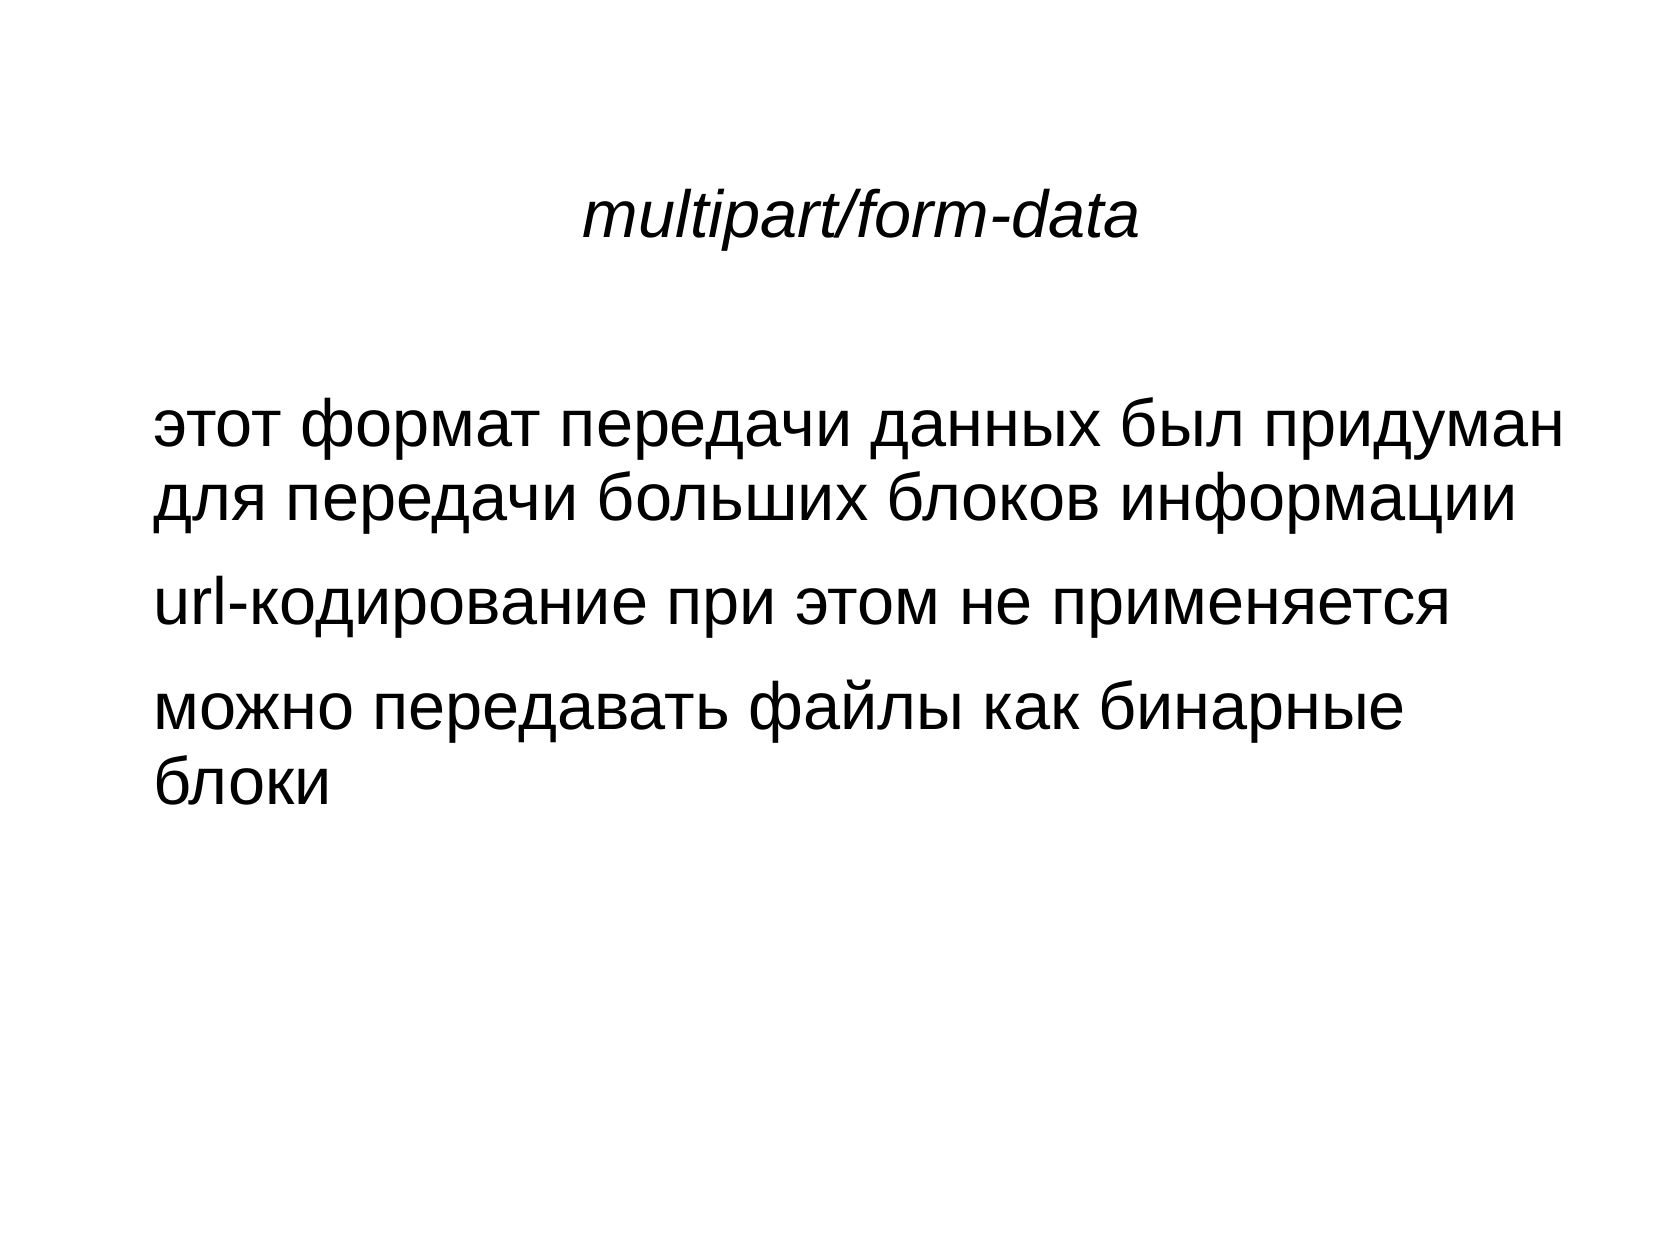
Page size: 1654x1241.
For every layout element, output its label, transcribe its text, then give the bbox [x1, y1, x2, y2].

list multipart/form-data этот формат передачи данных был придуман для передачи больших блоков информации url-кодирование при этом не применяется можно передавать файлы как бинарные блоки [82, 177, 1571, 1123]
